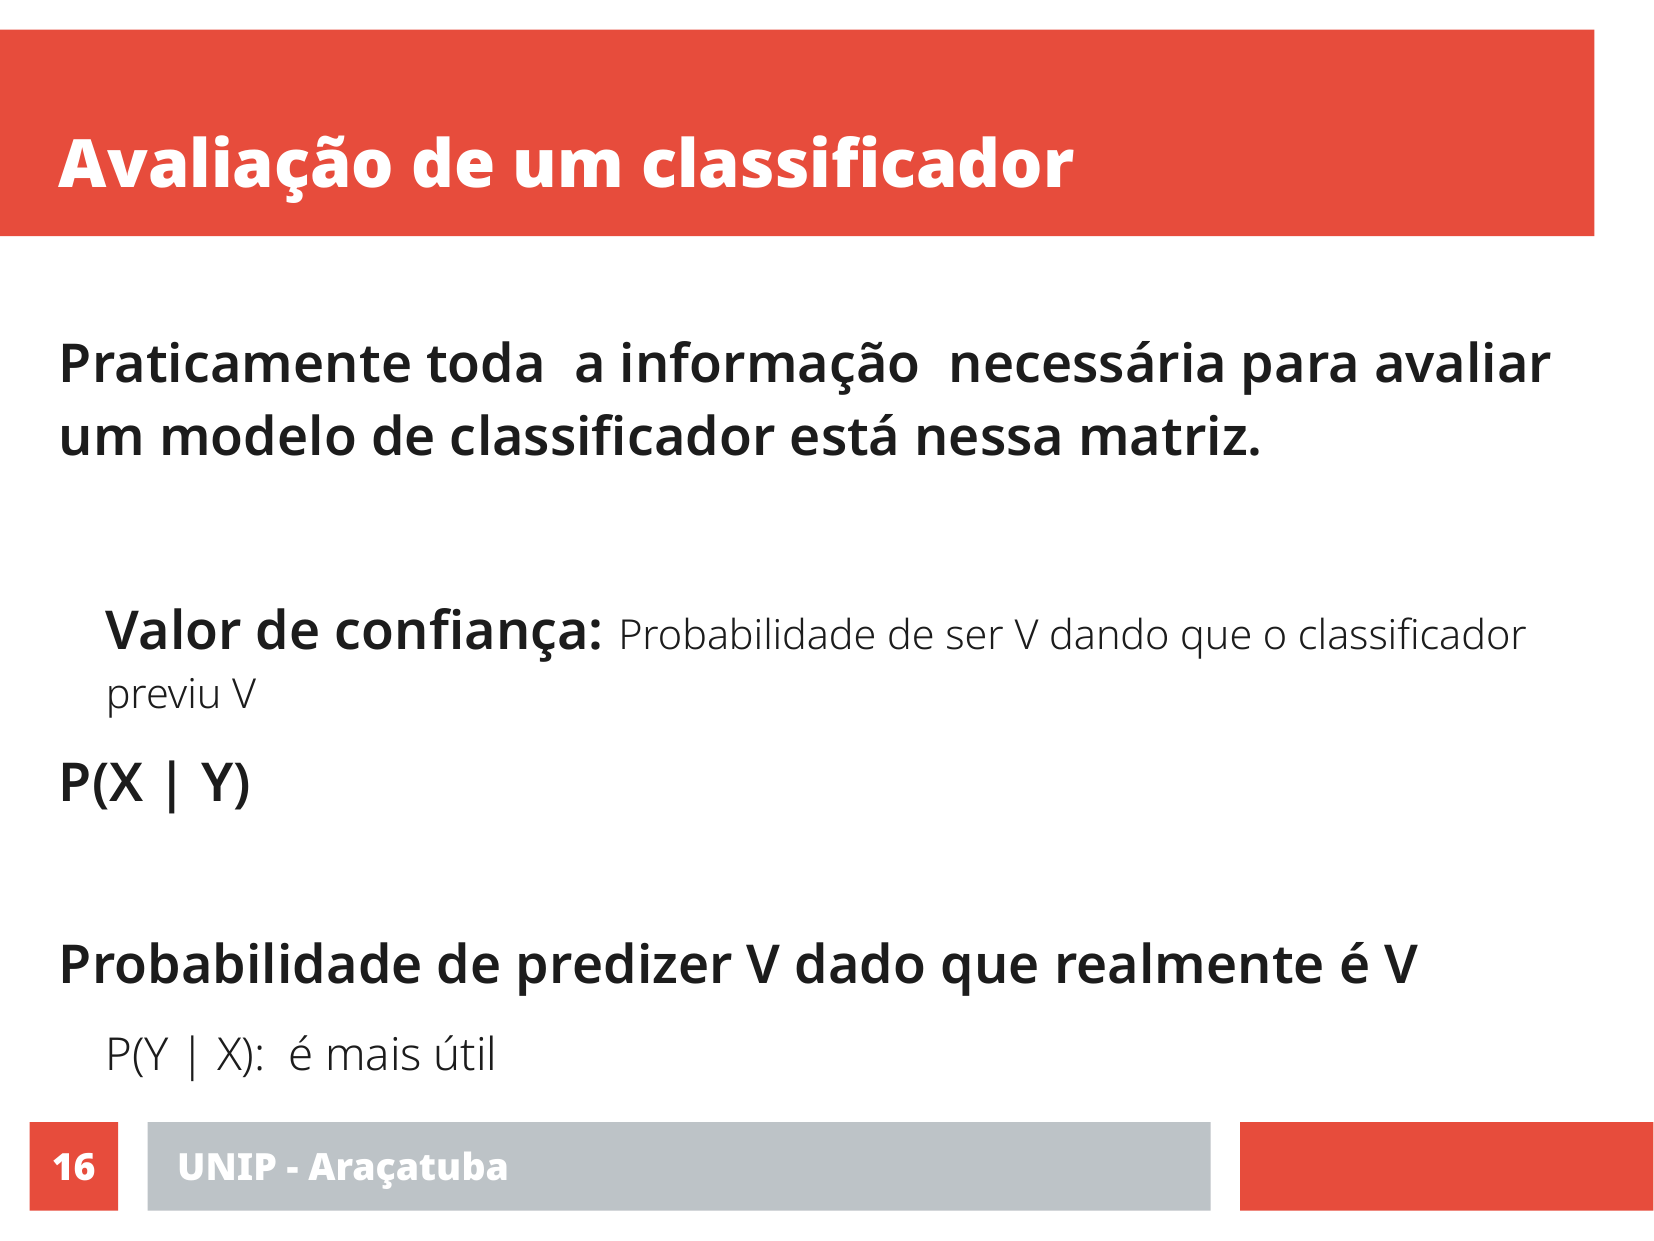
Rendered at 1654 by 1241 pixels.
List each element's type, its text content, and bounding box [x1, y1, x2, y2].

list Praticamente toda a informação necessária para avaliar um modelo de classificador está nessa matriz. Valor de confiança: Probabilidade de ser V dando que o classificador previu V P(X | Y) Probabilidade de predizer V dado que realmente é V P(Y | X): é mais útil [59, 324, 1565, 1093]
title Avaliação de um classificador [59, 59, 1595, 207]
